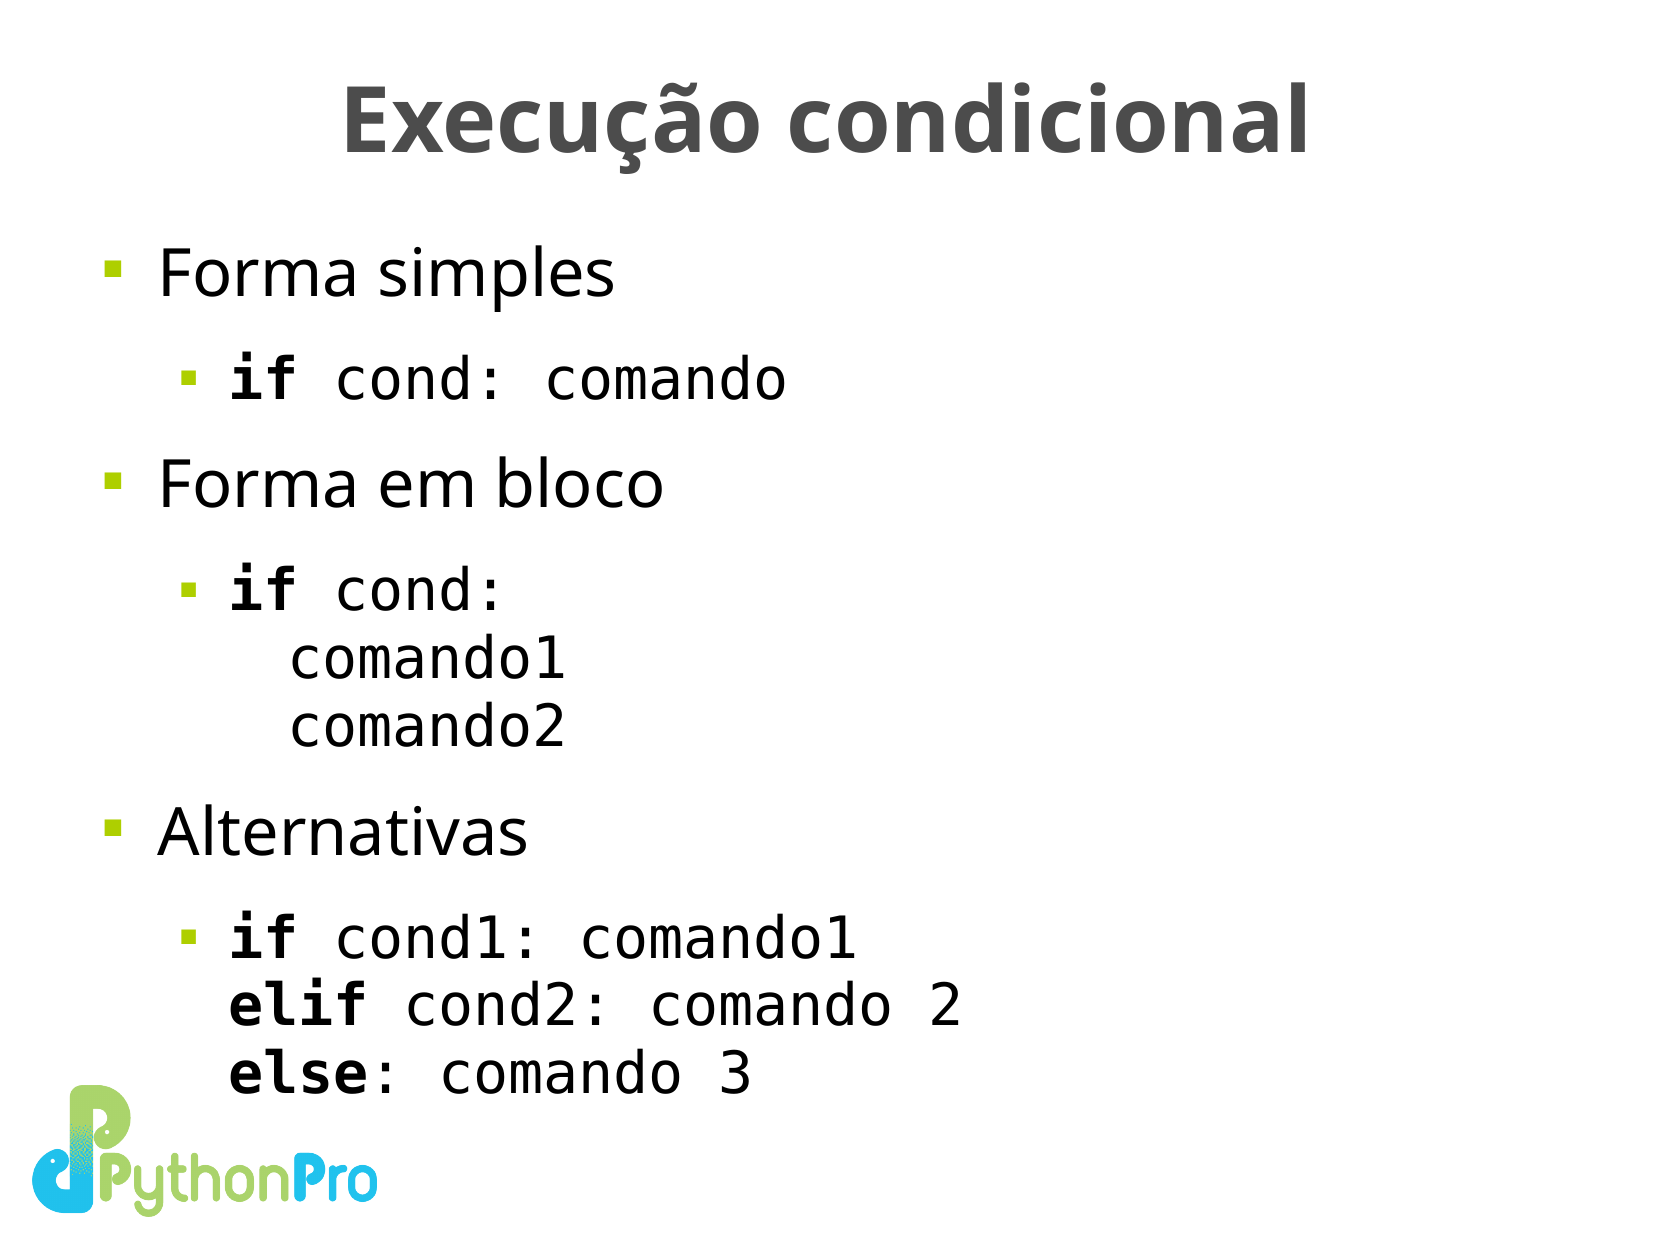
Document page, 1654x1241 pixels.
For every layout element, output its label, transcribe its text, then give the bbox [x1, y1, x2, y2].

title Execução condicional [82, 13, 1571, 222]
picture [32, 1085, 377, 1217]
list Forma simples if cond: comando Forma em bloco if cond: comando1 comando2 Alternativas if cond1: comando1 elif cond2: comando 2 else: comando 3 [86, 225, 1576, 1088]
